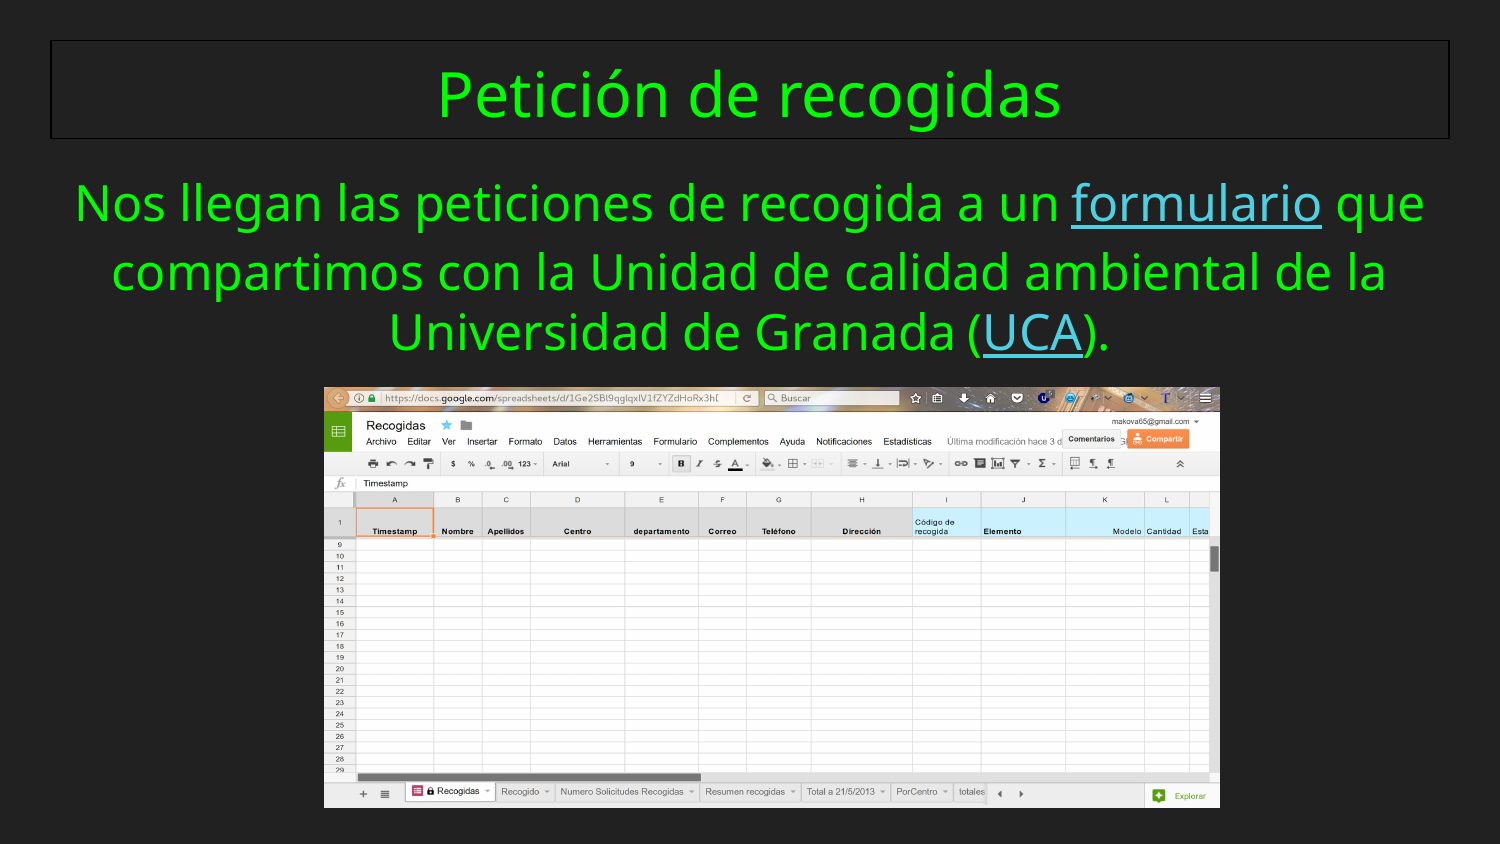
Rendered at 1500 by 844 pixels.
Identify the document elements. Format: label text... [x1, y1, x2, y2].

list Nos llegan las peticiones de recogida a un formulario que compartimos con la Unidad de calidad ambiental de la Universidad de Granada (UCA). [51, 156, 1449, 826]
title Petición de recogidas [51, 40, 1449, 139]
picture [324, 387, 1220, 808]
